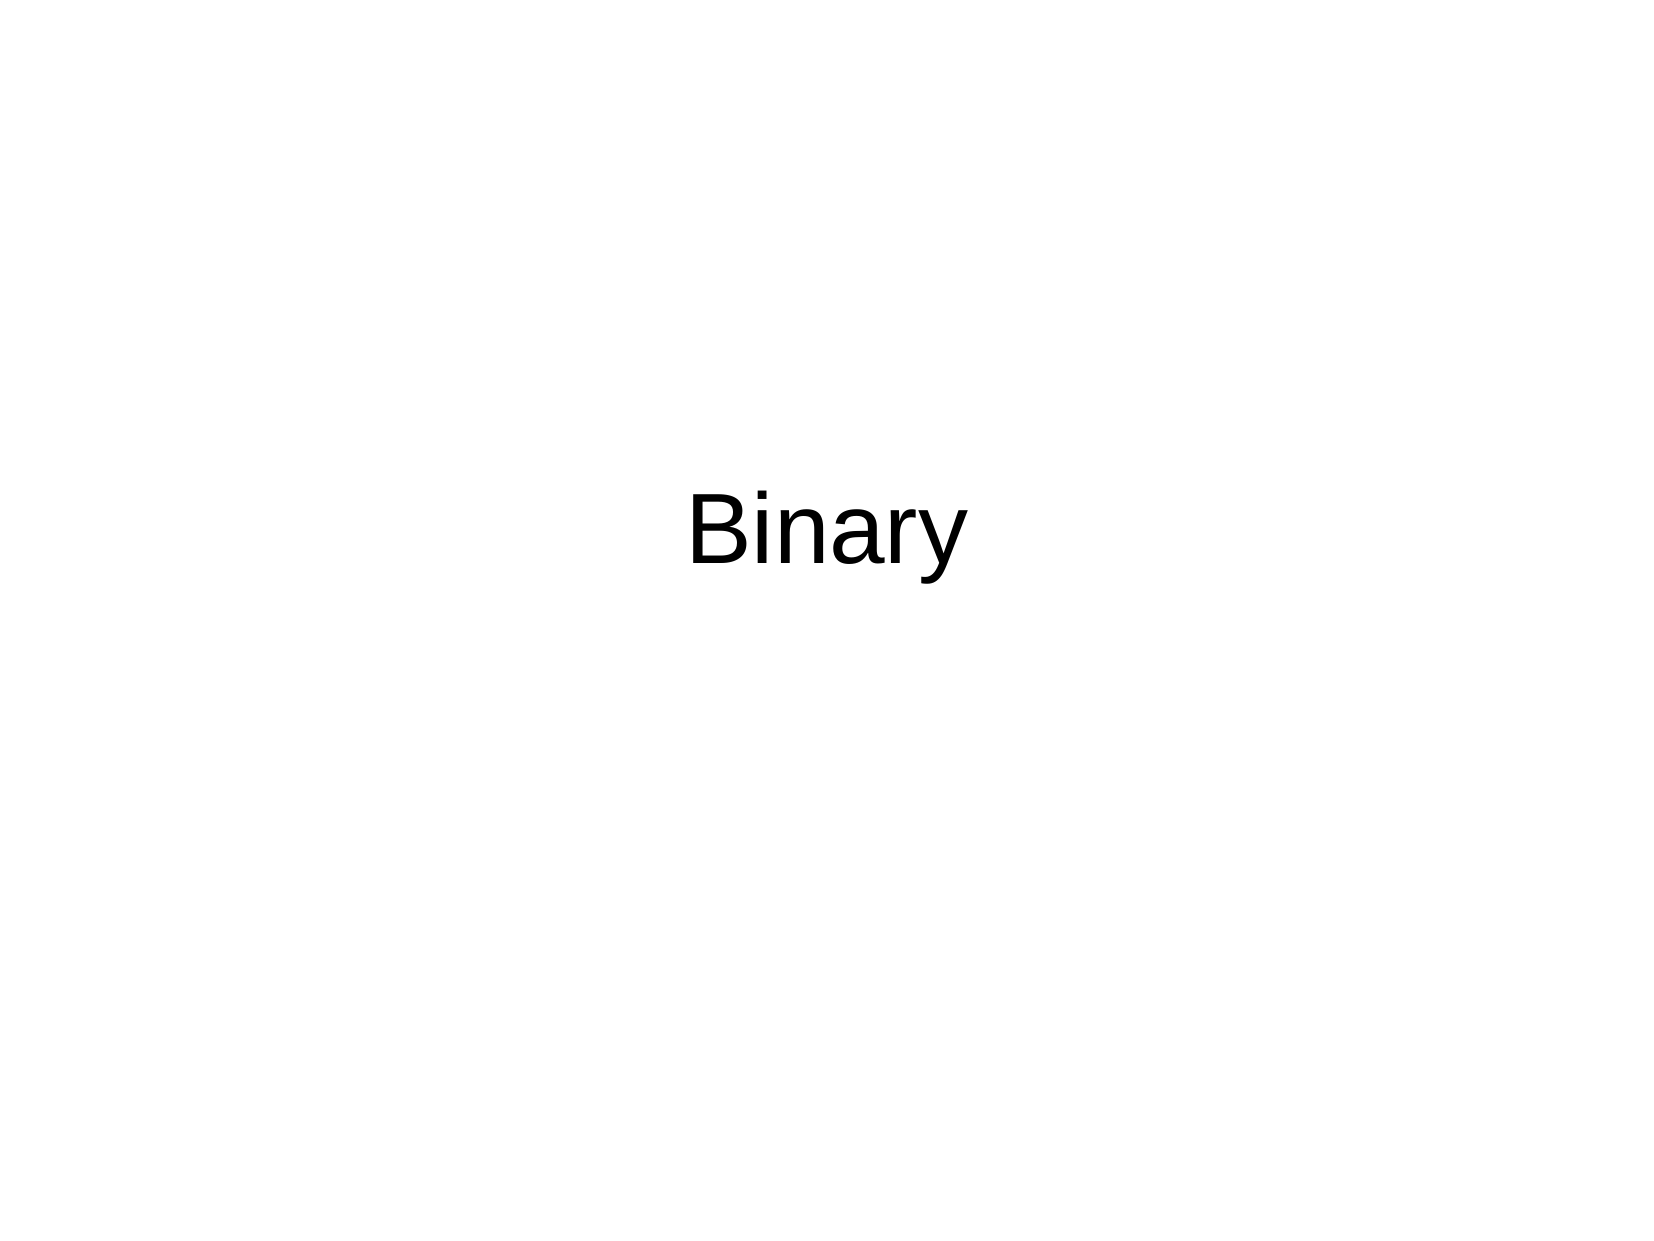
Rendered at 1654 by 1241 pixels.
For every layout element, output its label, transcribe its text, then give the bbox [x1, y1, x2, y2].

subtitle Binary [82, 49, 1571, 1010]
